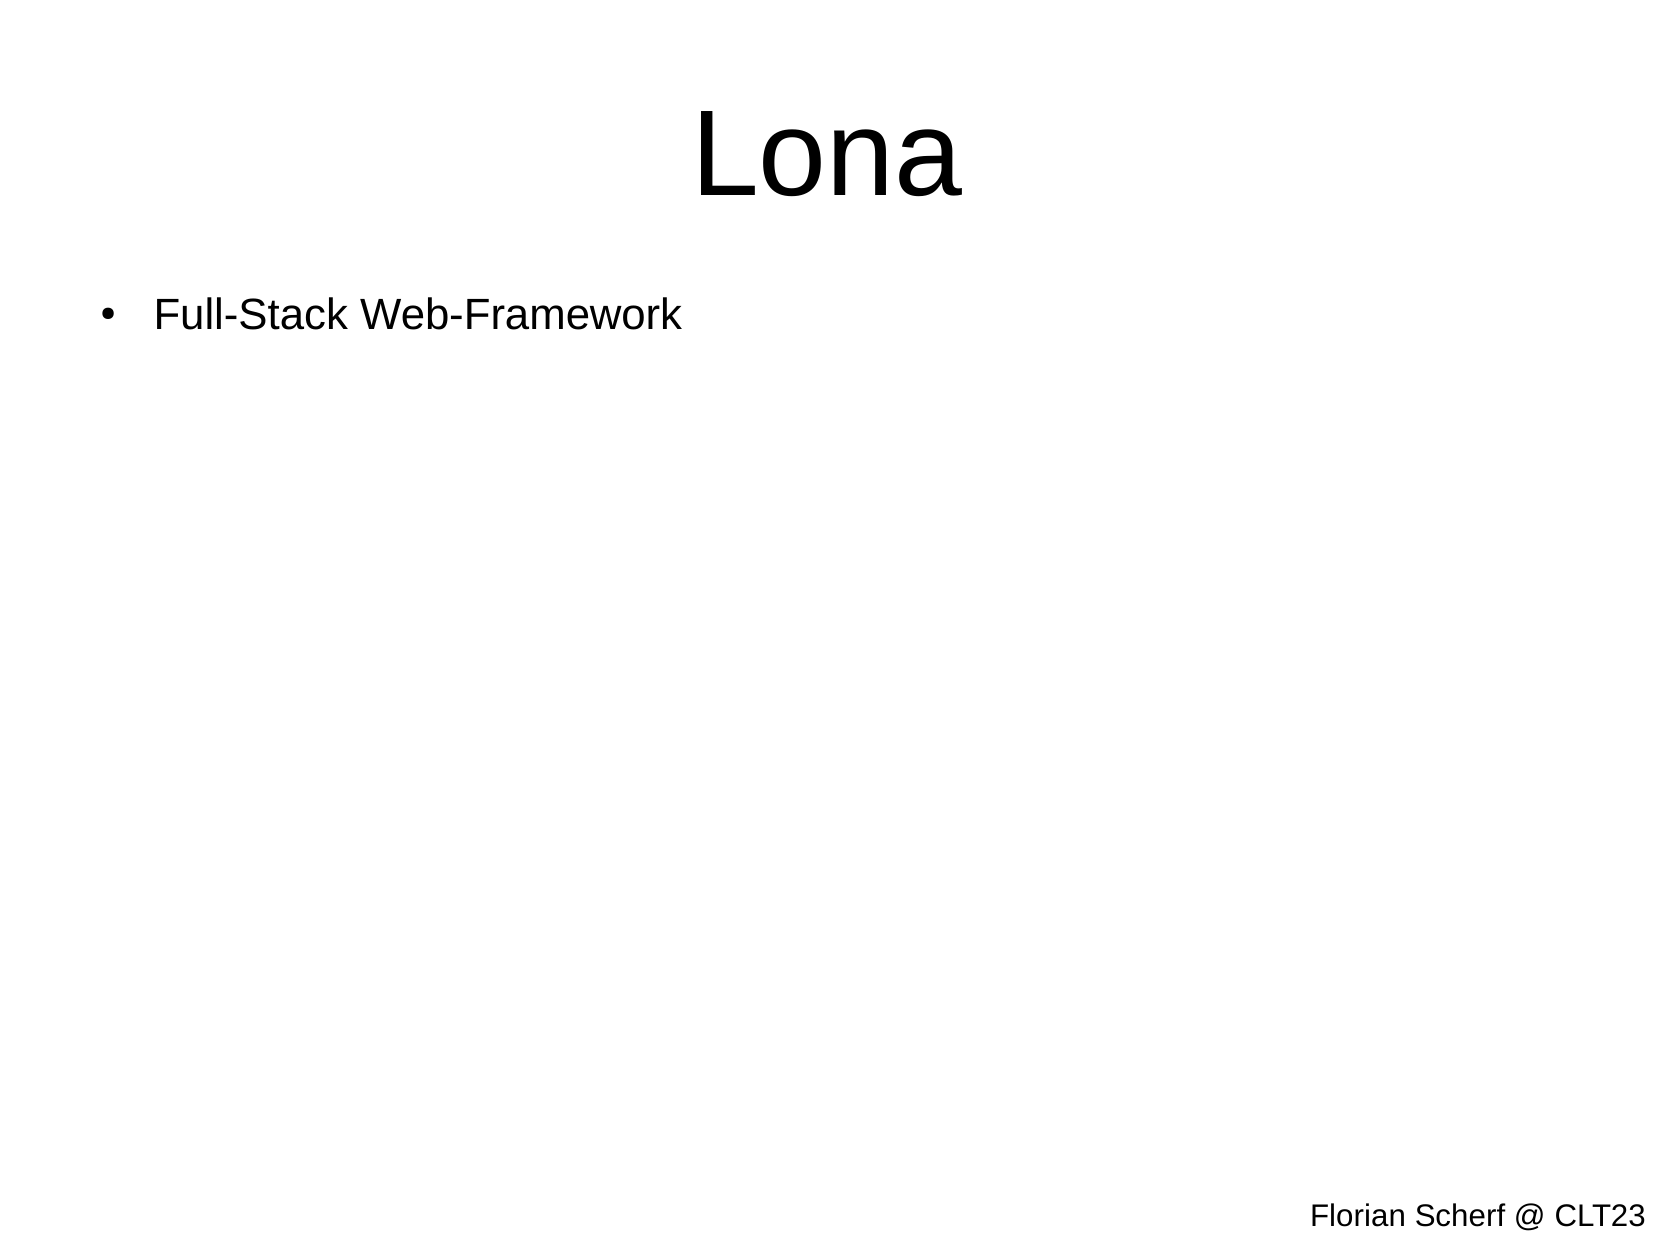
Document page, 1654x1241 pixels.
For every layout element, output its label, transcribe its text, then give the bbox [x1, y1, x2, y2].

list Full-Stack Web-Framework [82, 290, 1571, 1010]
list Florian Scherf @ CLT23 [1239, 1197, 1654, 1241]
title Lona [82, 49, 1571, 257]
